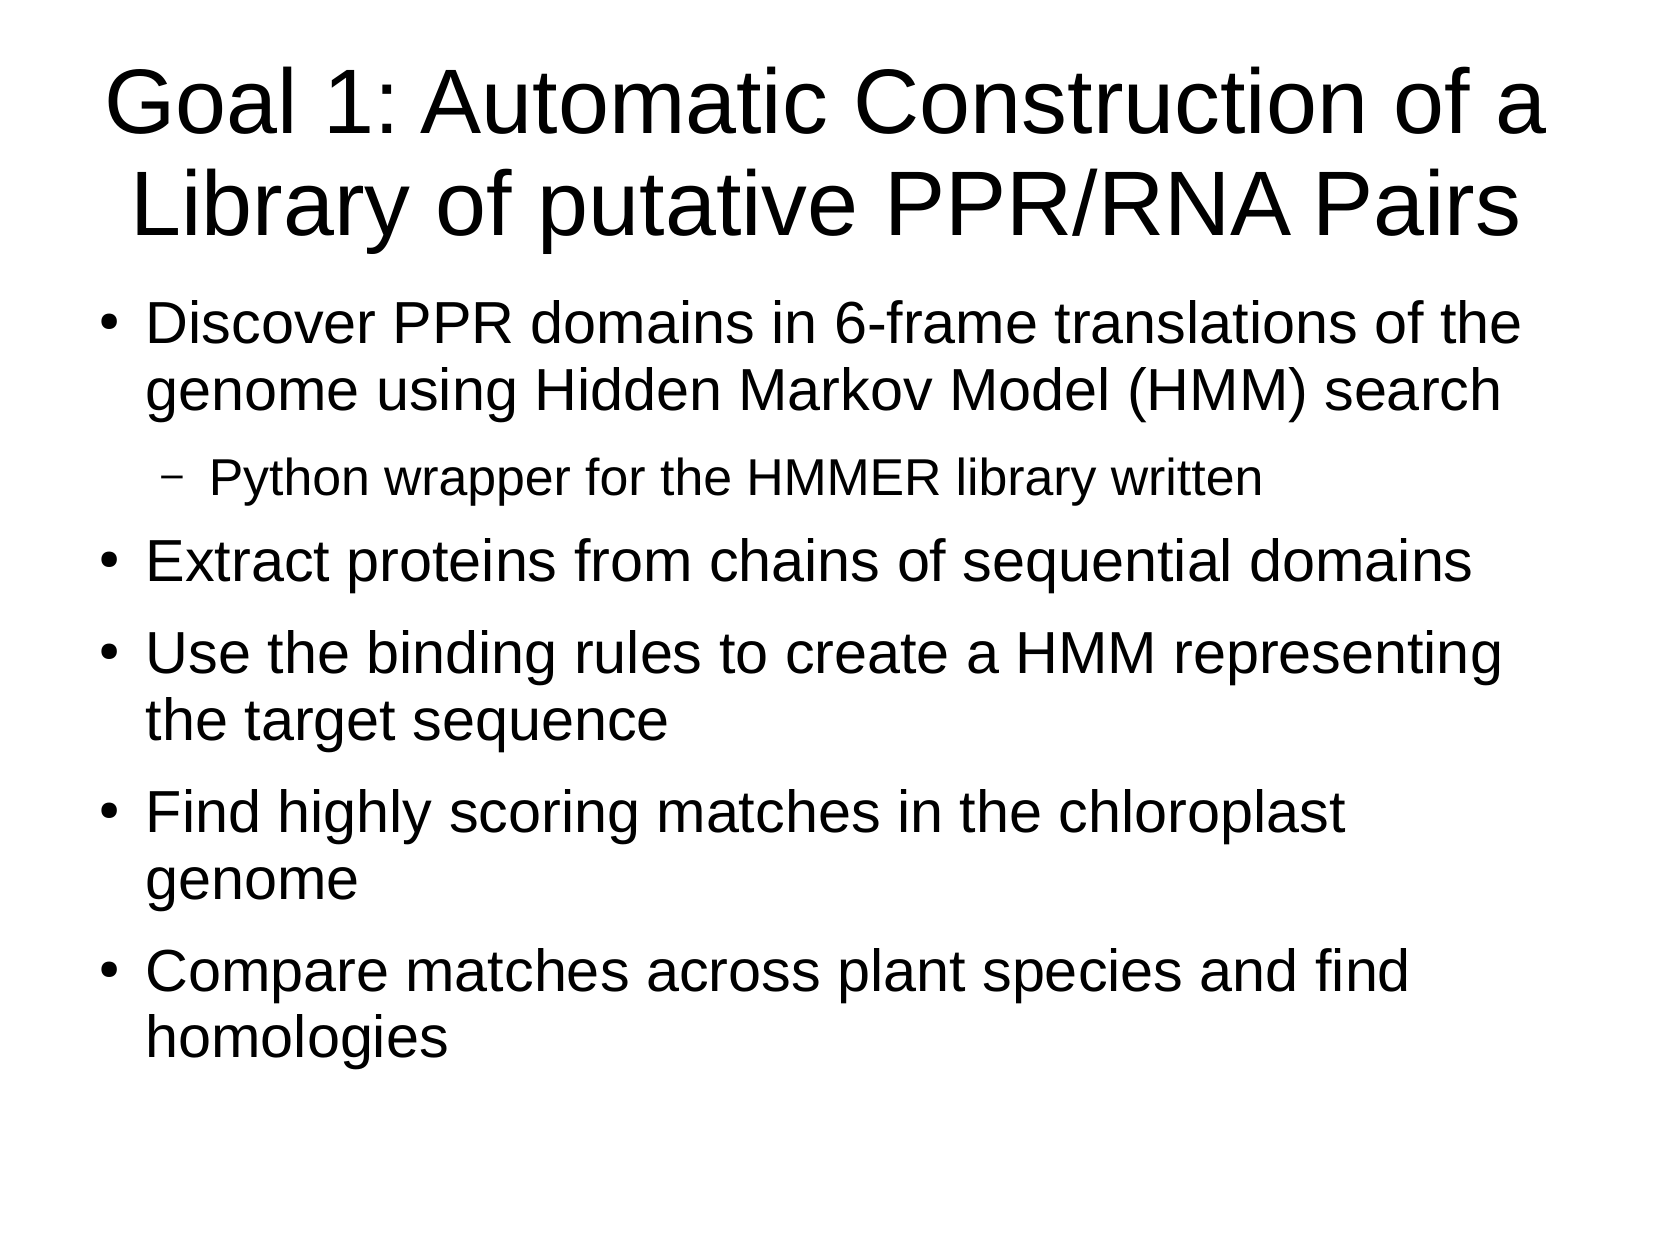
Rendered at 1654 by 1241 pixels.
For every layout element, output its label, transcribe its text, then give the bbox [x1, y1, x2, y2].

list Discover PPR domains in 6-frame translations of the genome using Hidden Markov Model (HMM) search Python wrapper for the HMMER library written Extract proteins from chains of sequential domains Use the binding rules to create a HMM representing the target sequence Find highly scoring matches in the chloroplast genome Compare matches across plant species and find homologies [82, 290, 1538, 1146]
title Goal 1: Automatic Construction of a Library of putative PPR/RNA Pairs [82, 49, 1571, 257]
